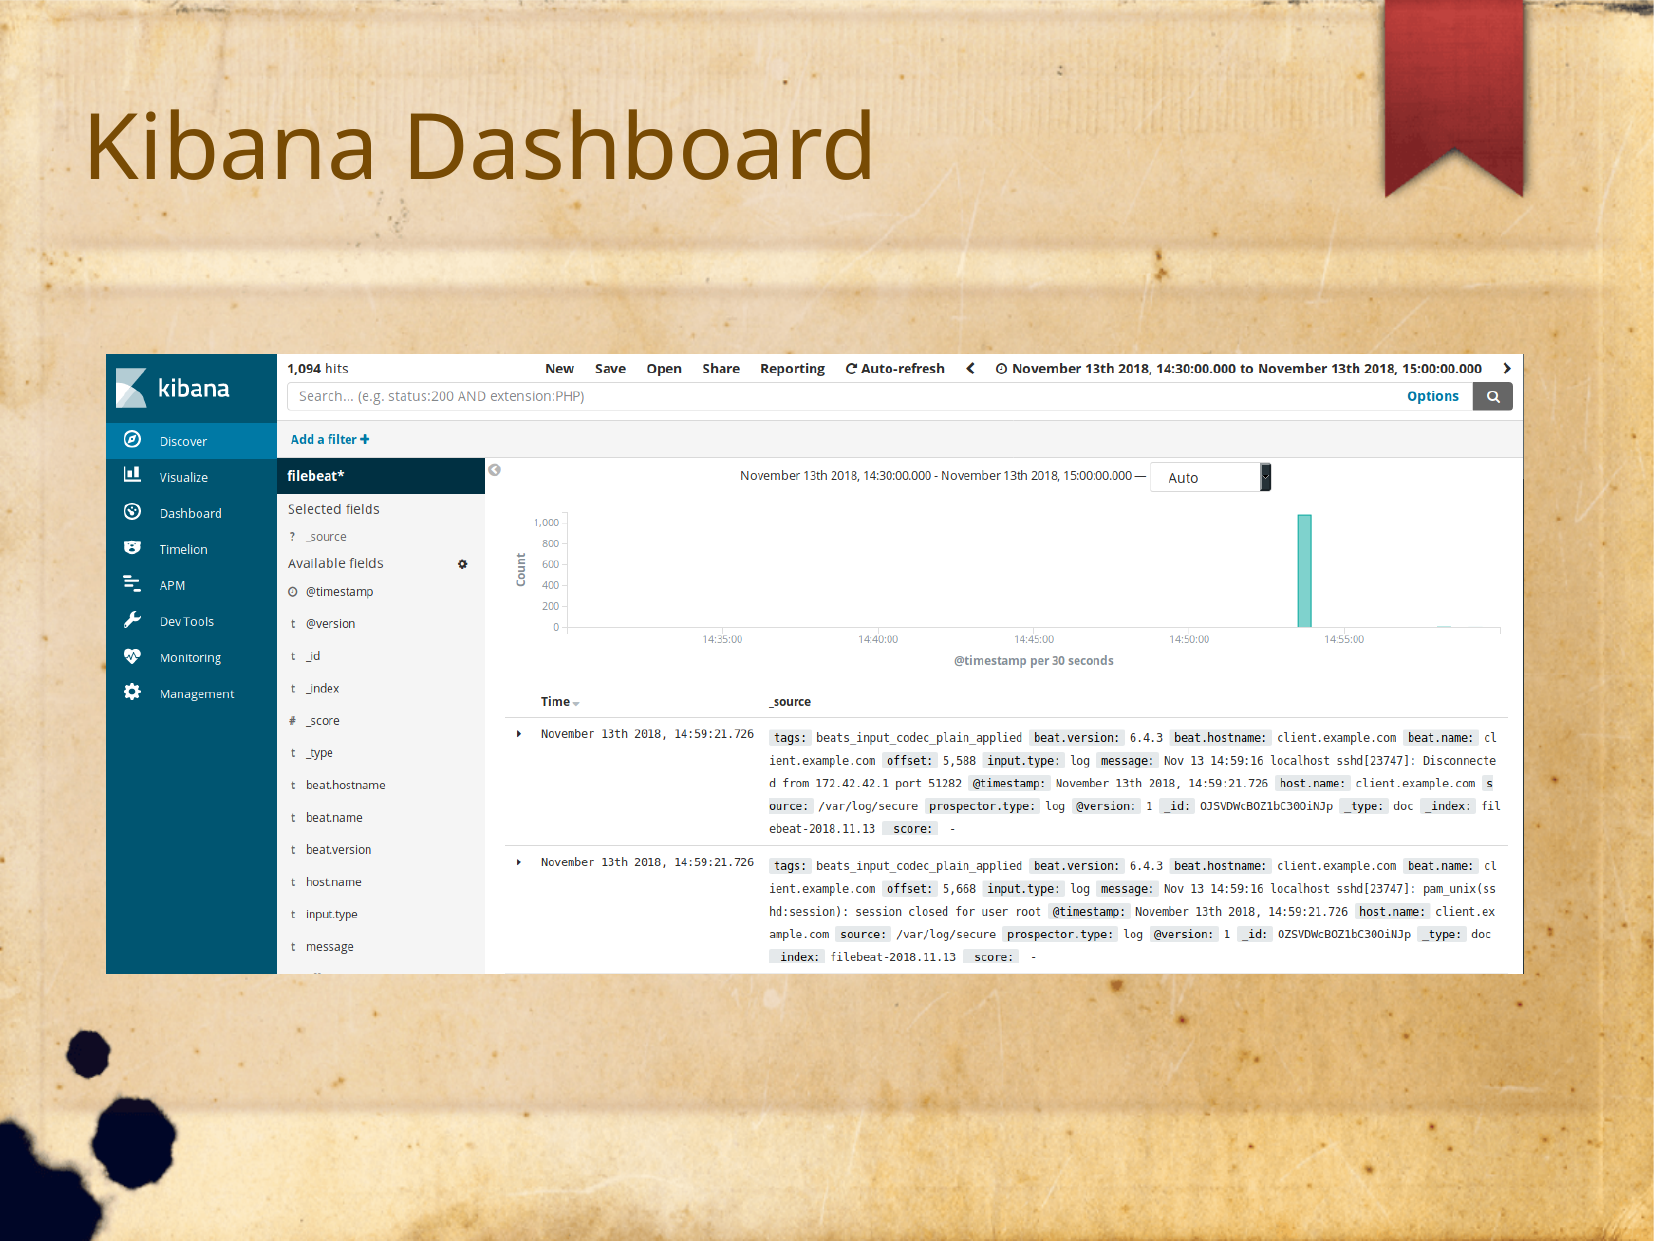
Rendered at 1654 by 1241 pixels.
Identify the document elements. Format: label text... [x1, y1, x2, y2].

picture [125, 649, 140, 663]
picture [218, 384, 229, 396]
picture [205, 384, 215, 396]
picture [117, 369, 146, 407]
picture [160, 379, 168, 396]
picture [126, 612, 139, 625]
picture [278, 354, 1524, 974]
picture [297, 471, 323, 480]
picture [179, 379, 188, 396]
picture [186, 545, 195, 553]
title Kibana Dashboard [82, 49, 1347, 237]
picture [125, 542, 140, 553]
picture [125, 684, 140, 699]
picture [188, 473, 195, 481]
